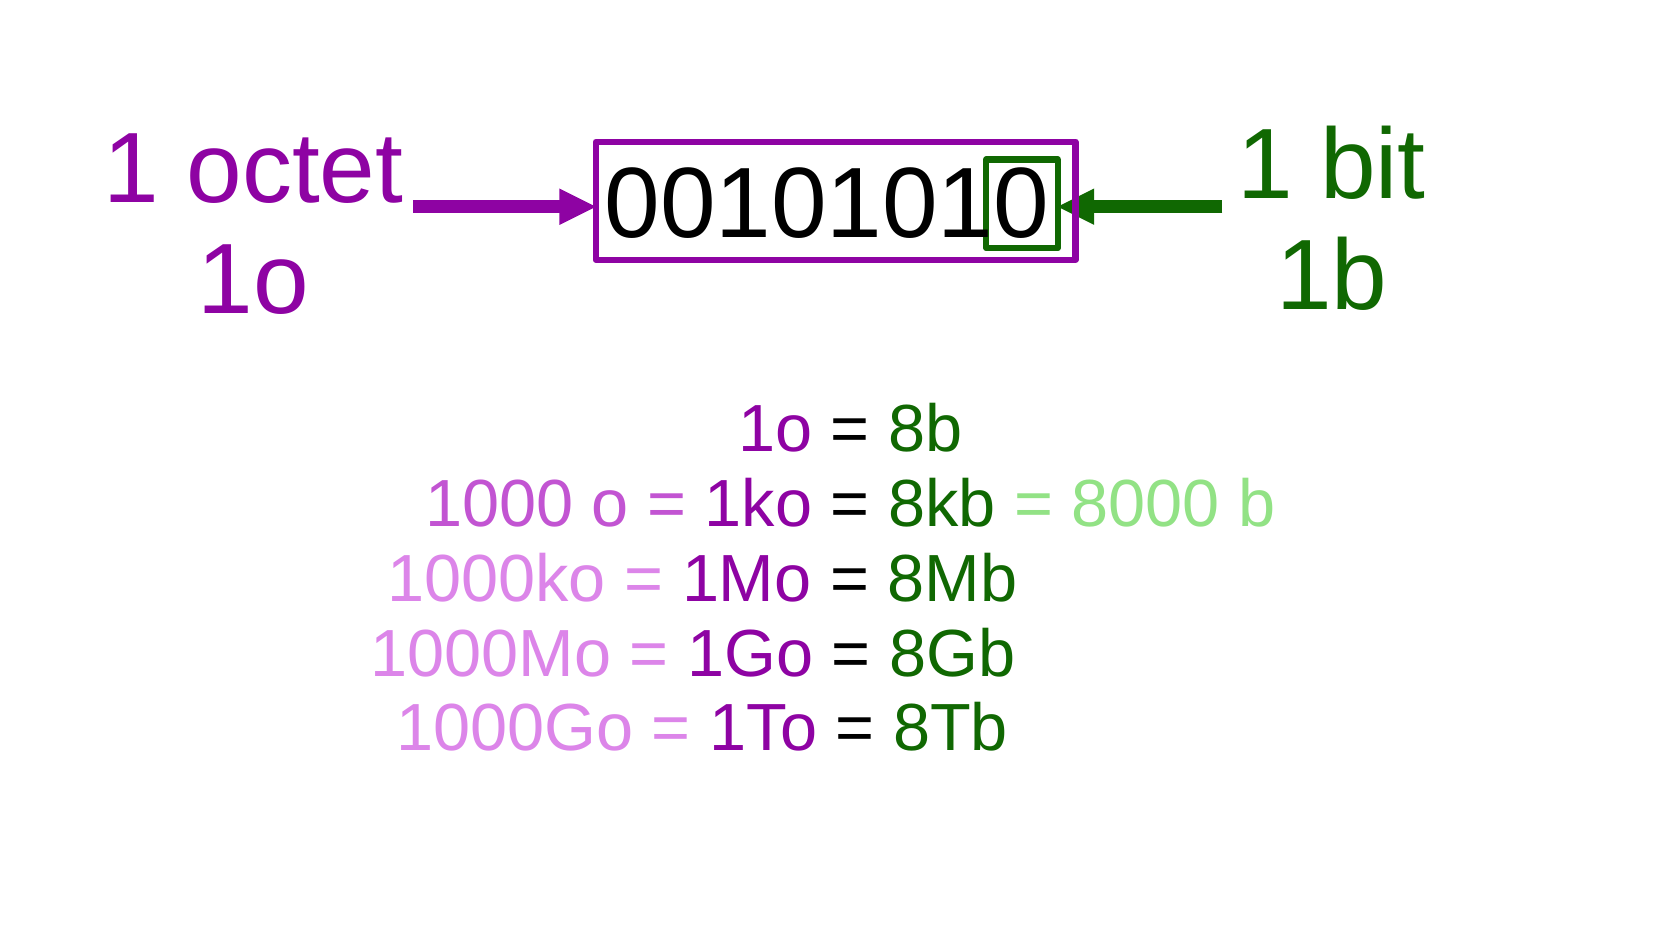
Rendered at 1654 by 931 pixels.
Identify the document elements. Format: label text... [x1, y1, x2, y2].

text_box 00101010 [599, 145, 1064, 257]
text_box 1 octet 1o [88, 104, 418, 343]
text_box 1 bit 1b [1222, 100, 1441, 339]
text_box 00101010 [589, 139, 593, 204]
text_box 00101010 [589, 209, 1064, 266]
text_box 1o = 8b 1000 o = 1ko = 8kb = 8000 b 1000ko = 1Mo = 8Mb 1000Mo = 1Go = 8Gb 1000Go = 1To = 8Tb [59, 383, 1314, 857]
